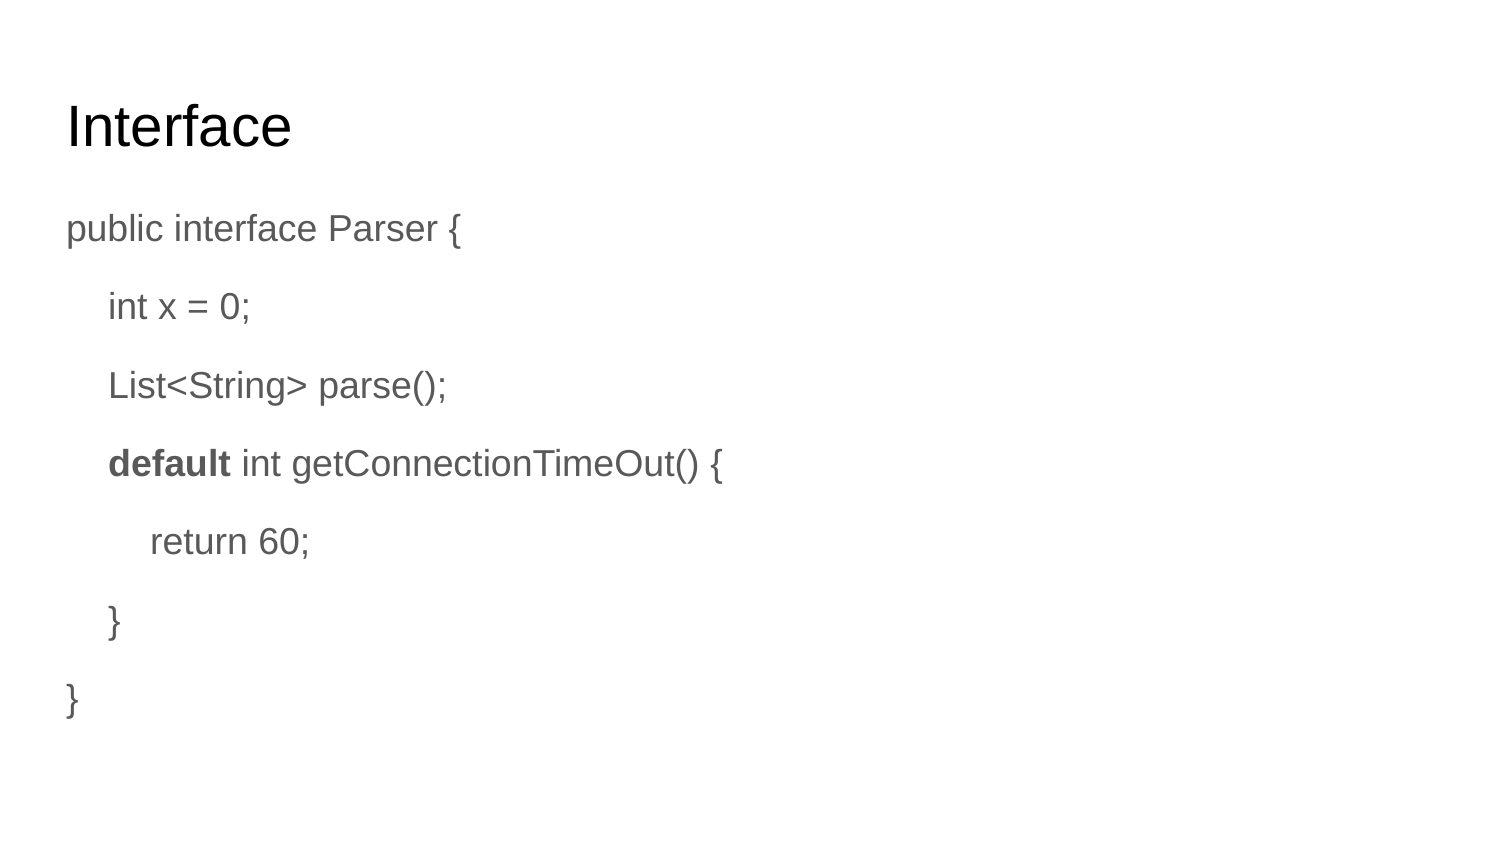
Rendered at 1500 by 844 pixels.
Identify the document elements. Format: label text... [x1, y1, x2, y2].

list public interface Parser { int x = 0; List<String> parse(); default int getConnectionTimeOut() { return 60; } } [51, 189, 1449, 750]
title Interface [51, 72, 1449, 167]
